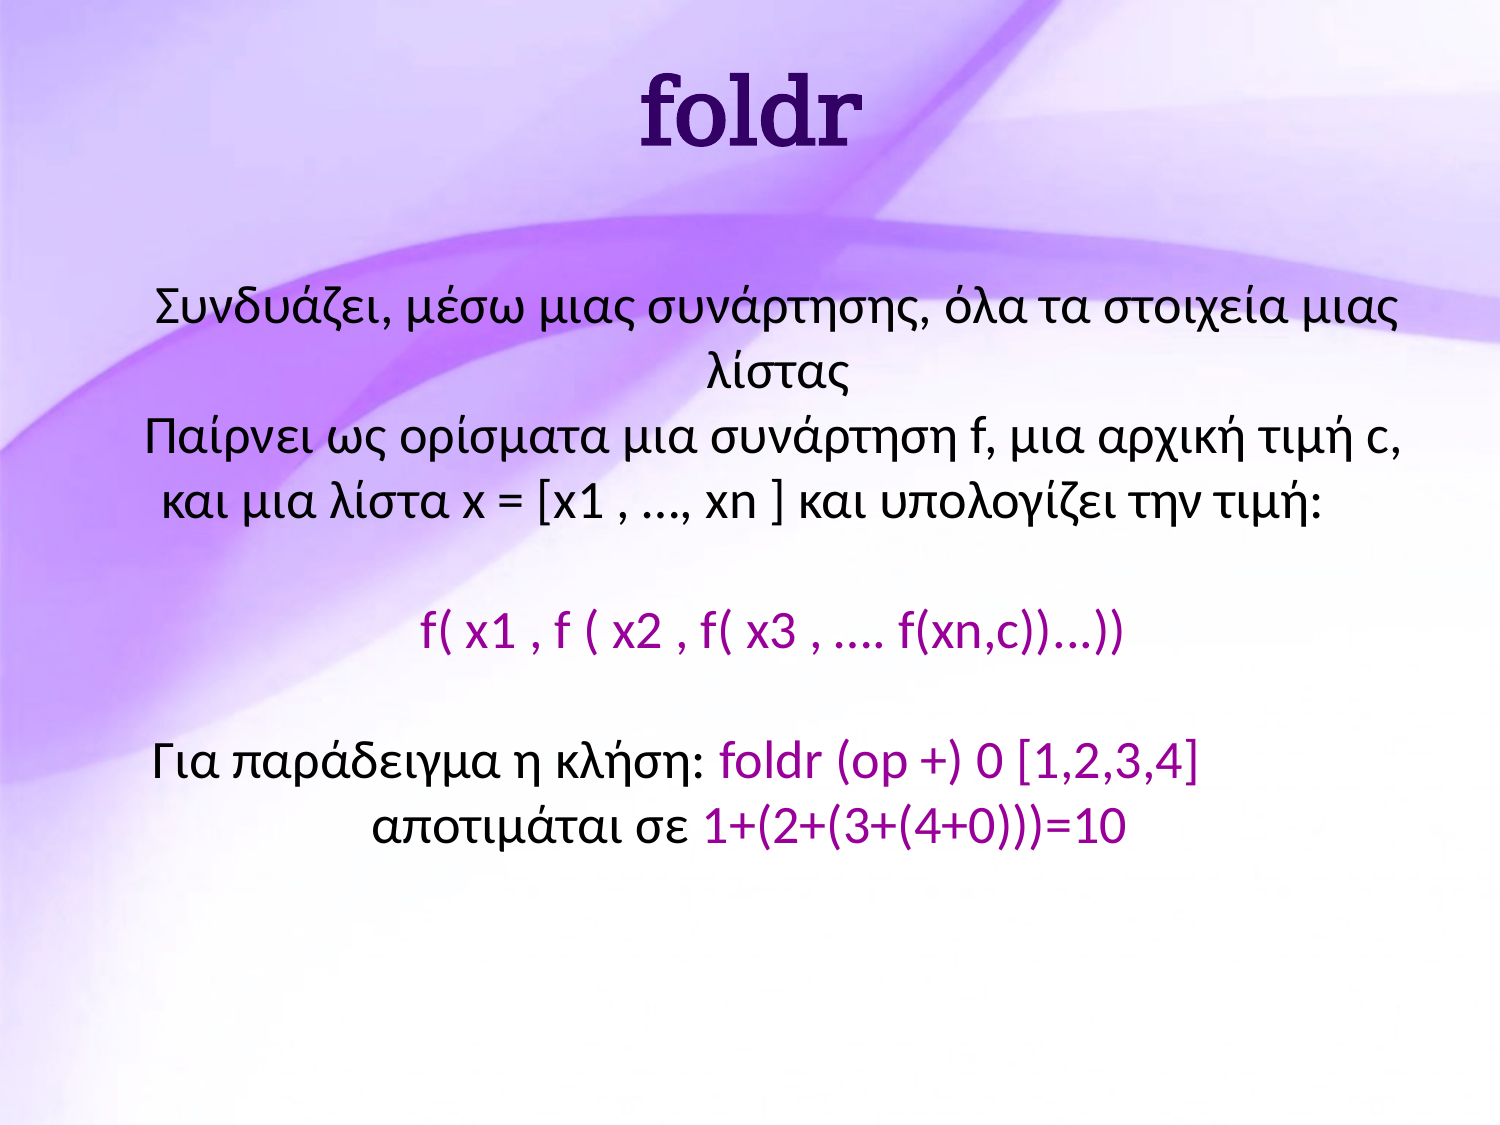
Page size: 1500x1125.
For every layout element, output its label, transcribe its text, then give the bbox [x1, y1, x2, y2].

list Συνδυάζει, μέσω μιας συνάρτησης, όλα τα στοιχεία μιας λίστας Παίρνει ως ορίσματα μια συνάρτηση f, μια αρχική τιμή c, και μια λίστα x = [x1 , …, xn ] και υπολογίζει την τιμή: f( x1 , f ( x2 , f( x3 , …. f(xn,c))...)) Για παράδειγμα η κλήση: foldr (op +) 0 [1,2,3,4] αποτιμάται σε 1+(2+(3+(4+0)))=10 [75, 262, 1425, 1005]
title foldr [75, 45, 1425, 233]
picture [0, 0, 1500, 1125]
